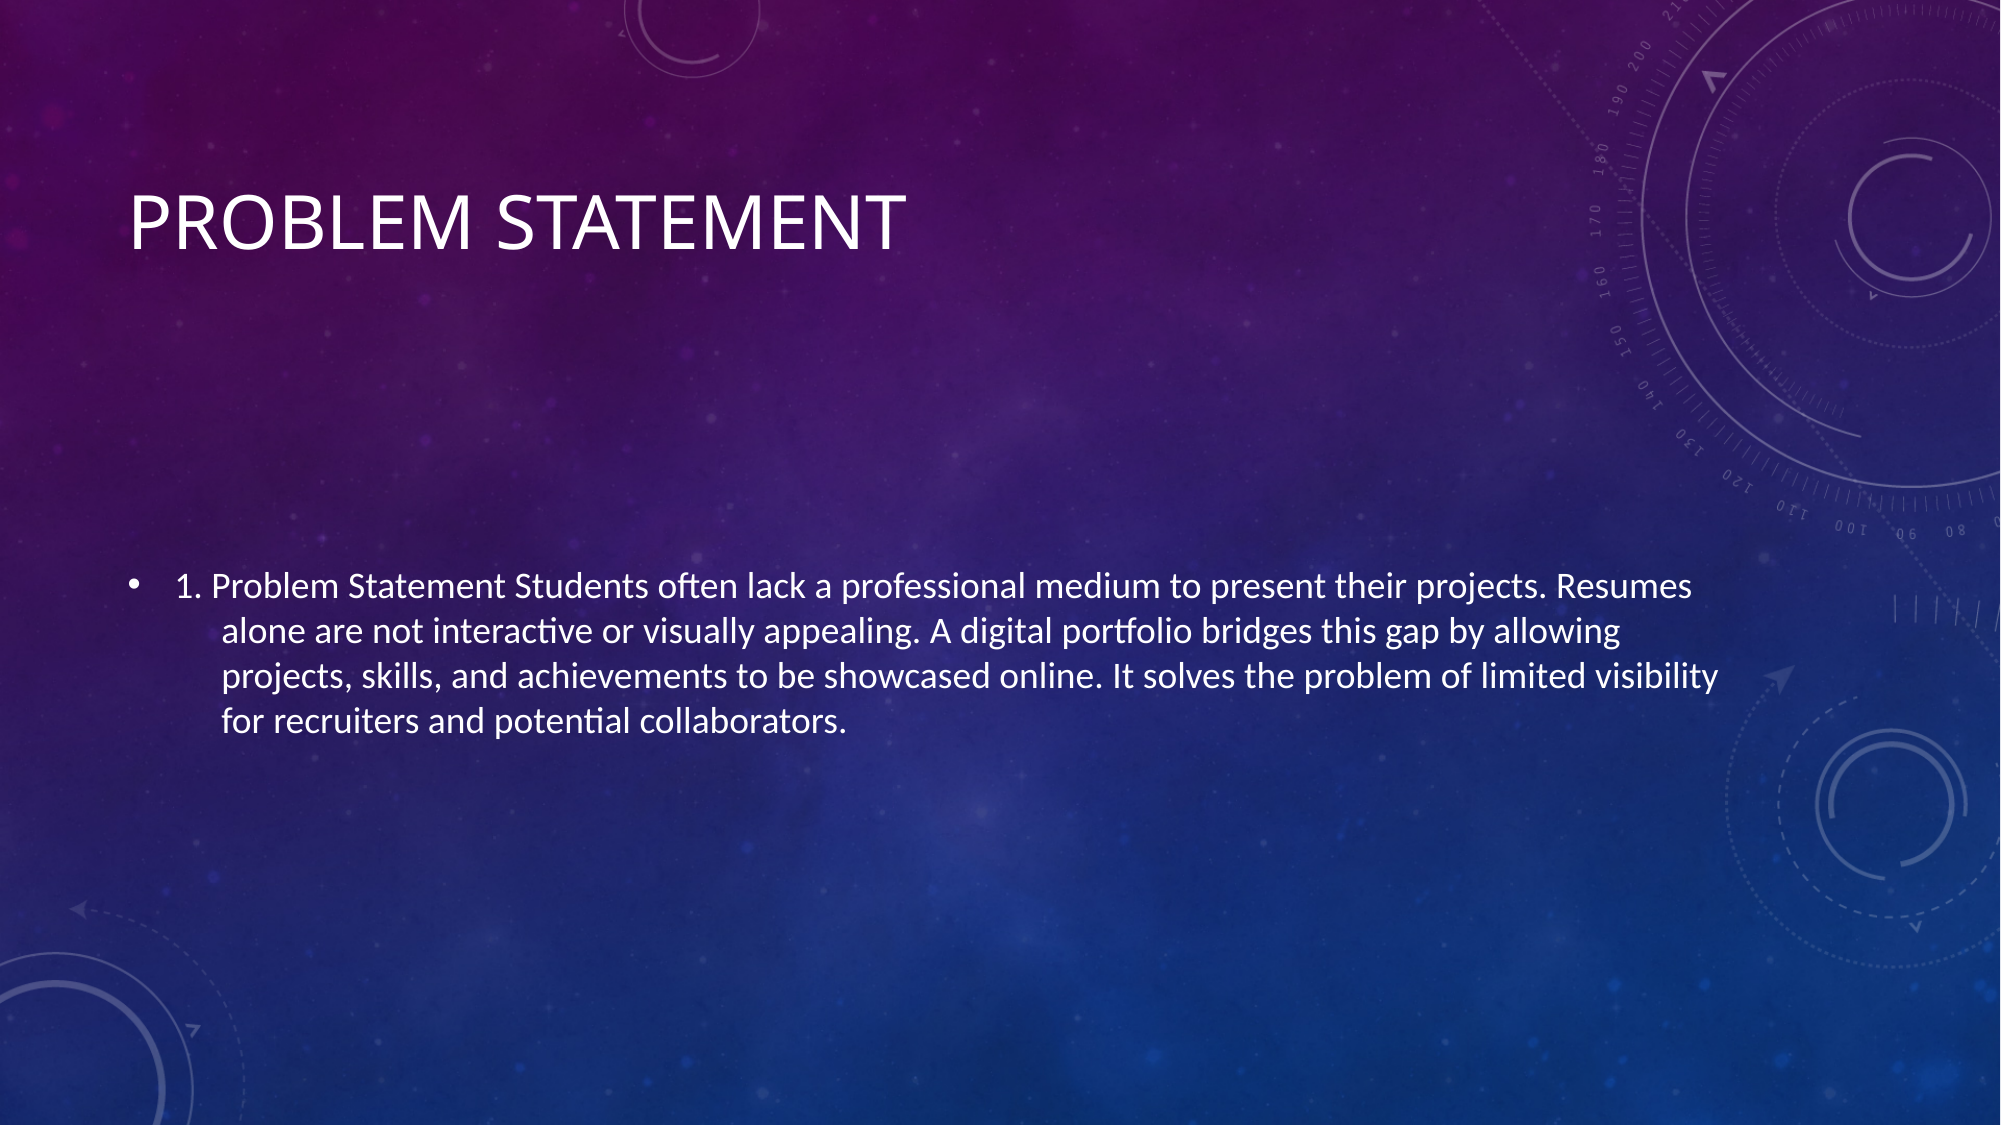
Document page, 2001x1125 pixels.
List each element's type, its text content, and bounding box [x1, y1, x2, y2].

title Problem Statement [112, 99, 1775, 339]
list 1. Problem Statement Students often lack a professional medium to present their projects. Resumes alone are not interactive or visually appealing. A digital portfolio bridges this gap by allowing projects, skills, and achievements to be showcased online. It solves the problem of limited visibility for recruiters and potential collaborators. [112, 351, 1775, 950]
